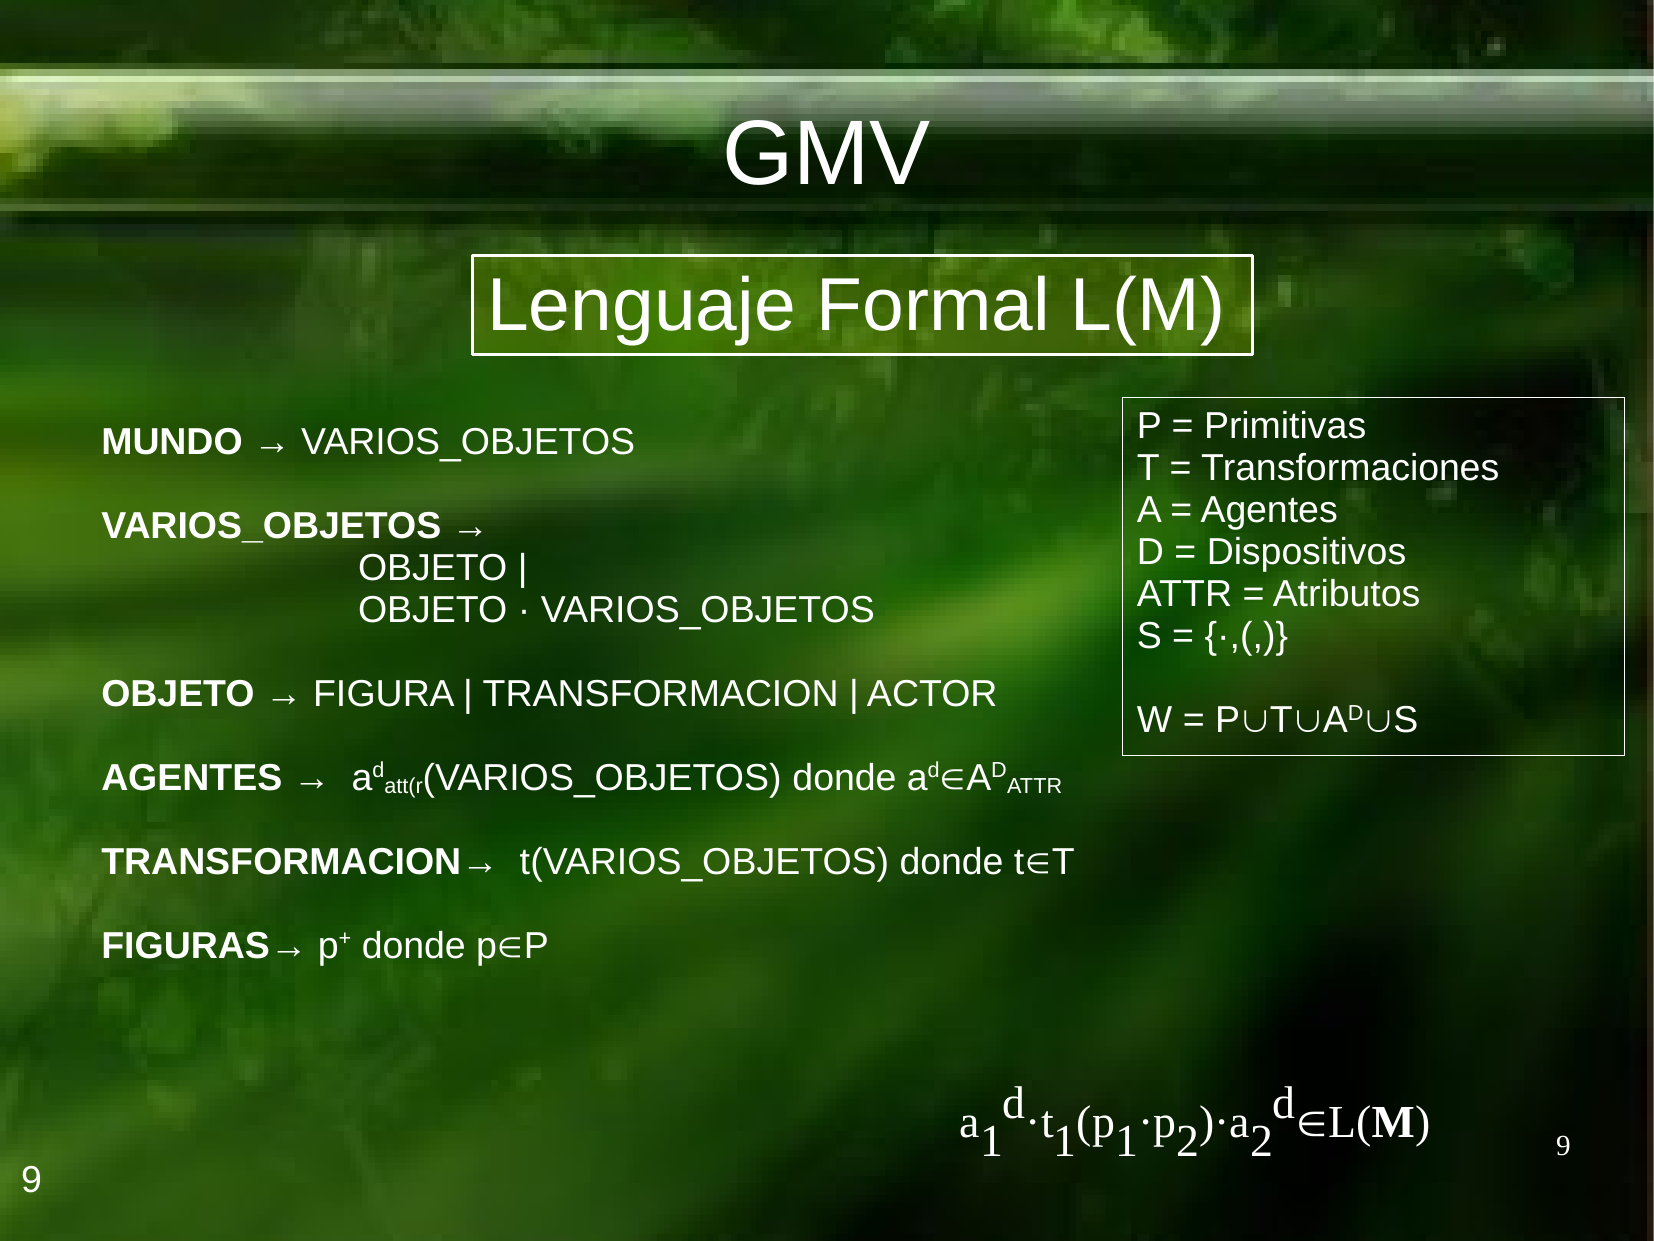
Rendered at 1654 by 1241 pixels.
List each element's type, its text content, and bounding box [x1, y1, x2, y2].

text_box MUNDO → VARIOS_OBJETOS VARIOS_OBJETOS → OBJETO | OBJETO · VARIOS_OBJETOS OBJETO → FIGURA | TRANSFORMACION | ACTOR AGENTES → adatt(r(VARIOS_OBJETOS) donde adADATTR TRANSFORMACION→ t(VARIOS_OBJETOS) donde tT FIGURAS→ p+ donde pP [51, 413, 1241, 1047]
text_box <número> [6, 1151, 207, 1222]
title GMV [82, 56, 1571, 250]
picture [0, 0, 1654, 1241]
text_box Lenguaje Formal L(M) [472, 255, 1253, 355]
text_box P = Primitivas T = Transformaciones A = Agentes D = Dispositivos ATTR = Atributos S = {·,(,)} W = PTADS [1122, 397, 1625, 756]
text_box a1d·t1(p1·p2)·a2d∈L(M) [944, 1047, 1434, 1152]
